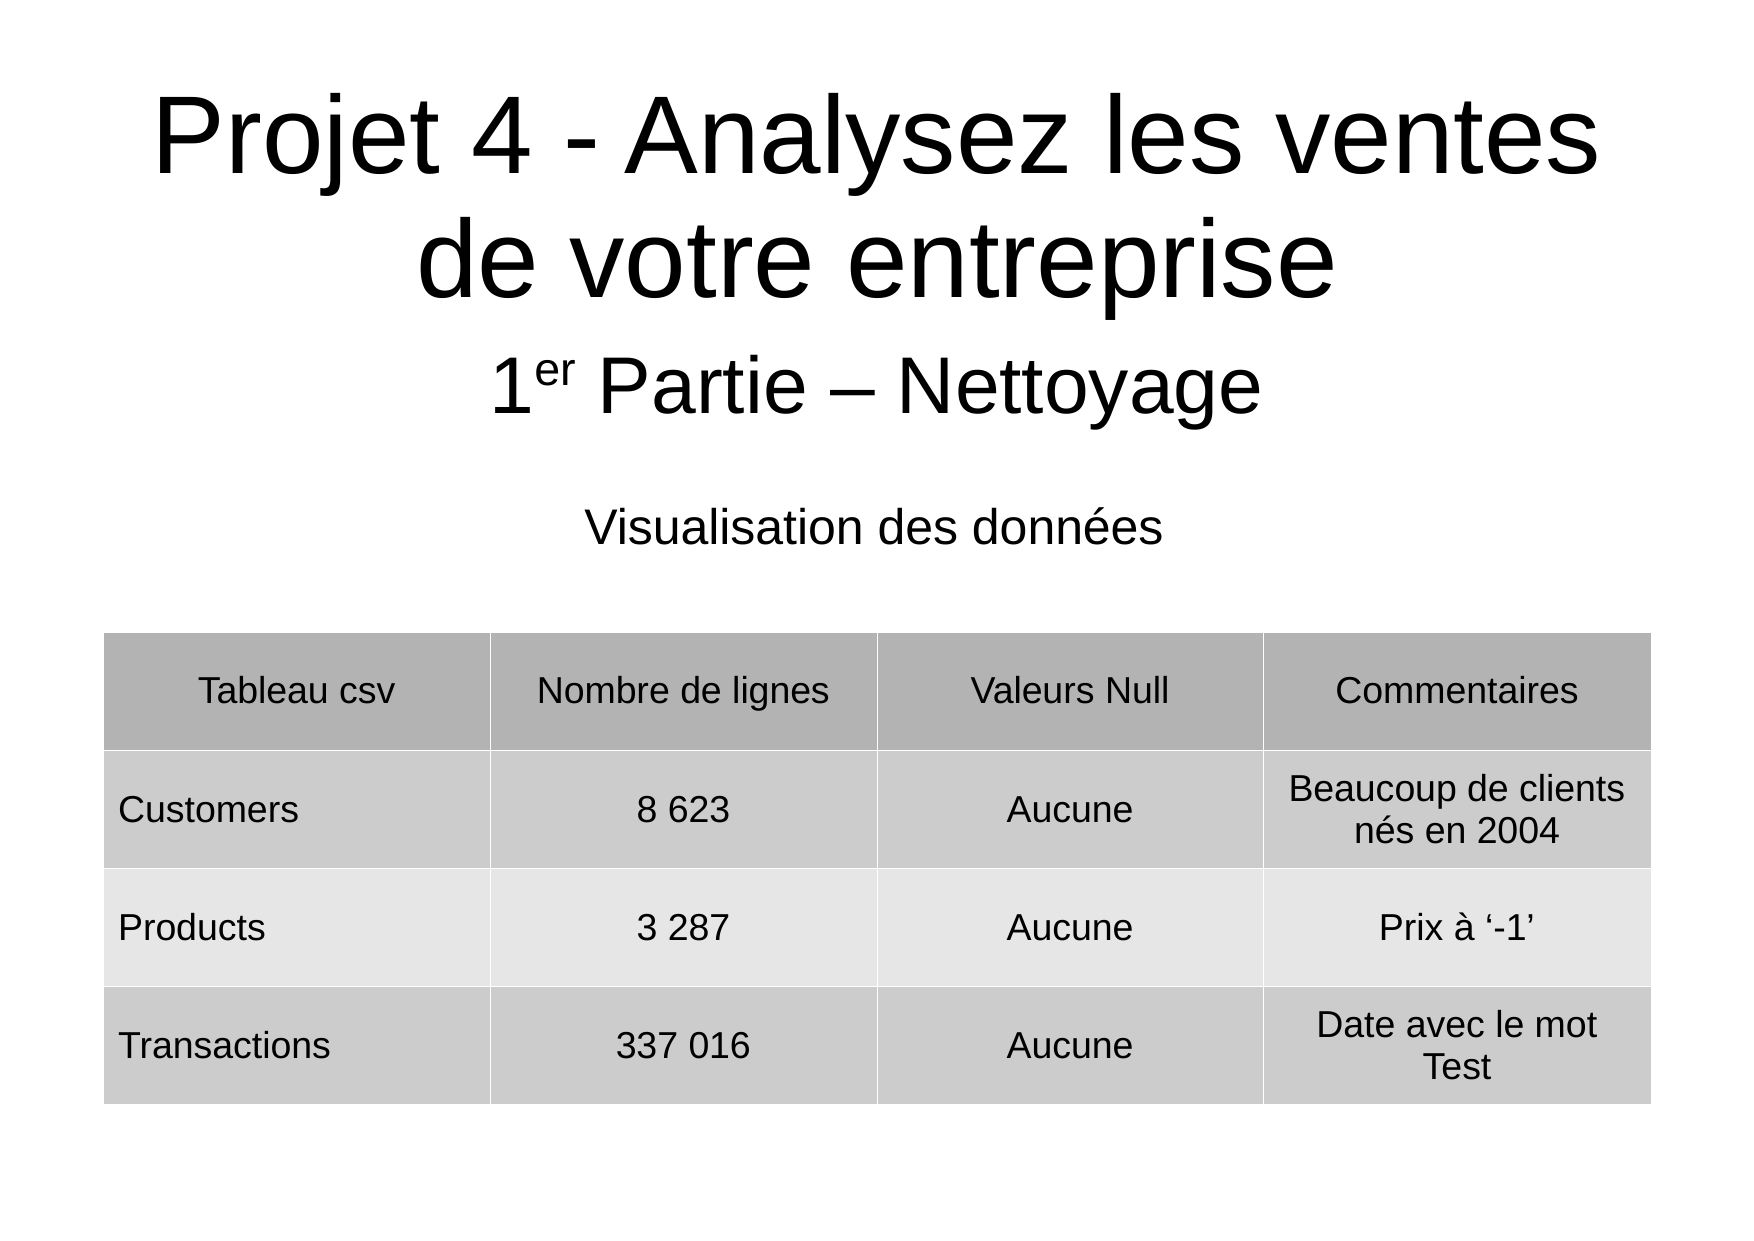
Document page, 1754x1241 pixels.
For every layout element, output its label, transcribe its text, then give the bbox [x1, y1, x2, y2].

table_header Valeurs Null [878, 633, 1263, 750]
table_cell 337 016 [491, 987, 877, 1104]
table_cell Date avec le mot Test [1264, 987, 1651, 1104]
table_cell Beaucoup de clients nés en 2004 [1264, 751, 1651, 868]
table_header Nombre de lignes [491, 633, 877, 750]
table_cell Products [104, 869, 490, 986]
table_cell Transactions [104, 987, 490, 1104]
text_box Visualisation des données [106, 463, 1642, 591]
table_cell Customers [104, 751, 490, 868]
table_cell Aucune [878, 987, 1263, 1104]
subtitle 1er Partie – Nettoyage [140, 321, 1614, 449]
title Projet 4 - Analysez les ventes de votre entreprise [140, 48, 1614, 321]
table_cell 8 623 [491, 751, 877, 868]
table_header Commentaires [1264, 633, 1651, 750]
table_cell Aucune [878, 869, 1263, 986]
table_header Tableau csv [104, 633, 490, 750]
table_cell Prix à ‘-1’ [1264, 869, 1651, 986]
table_cell 3 287 [491, 869, 877, 986]
table_cell Aucune [878, 751, 1263, 868]
